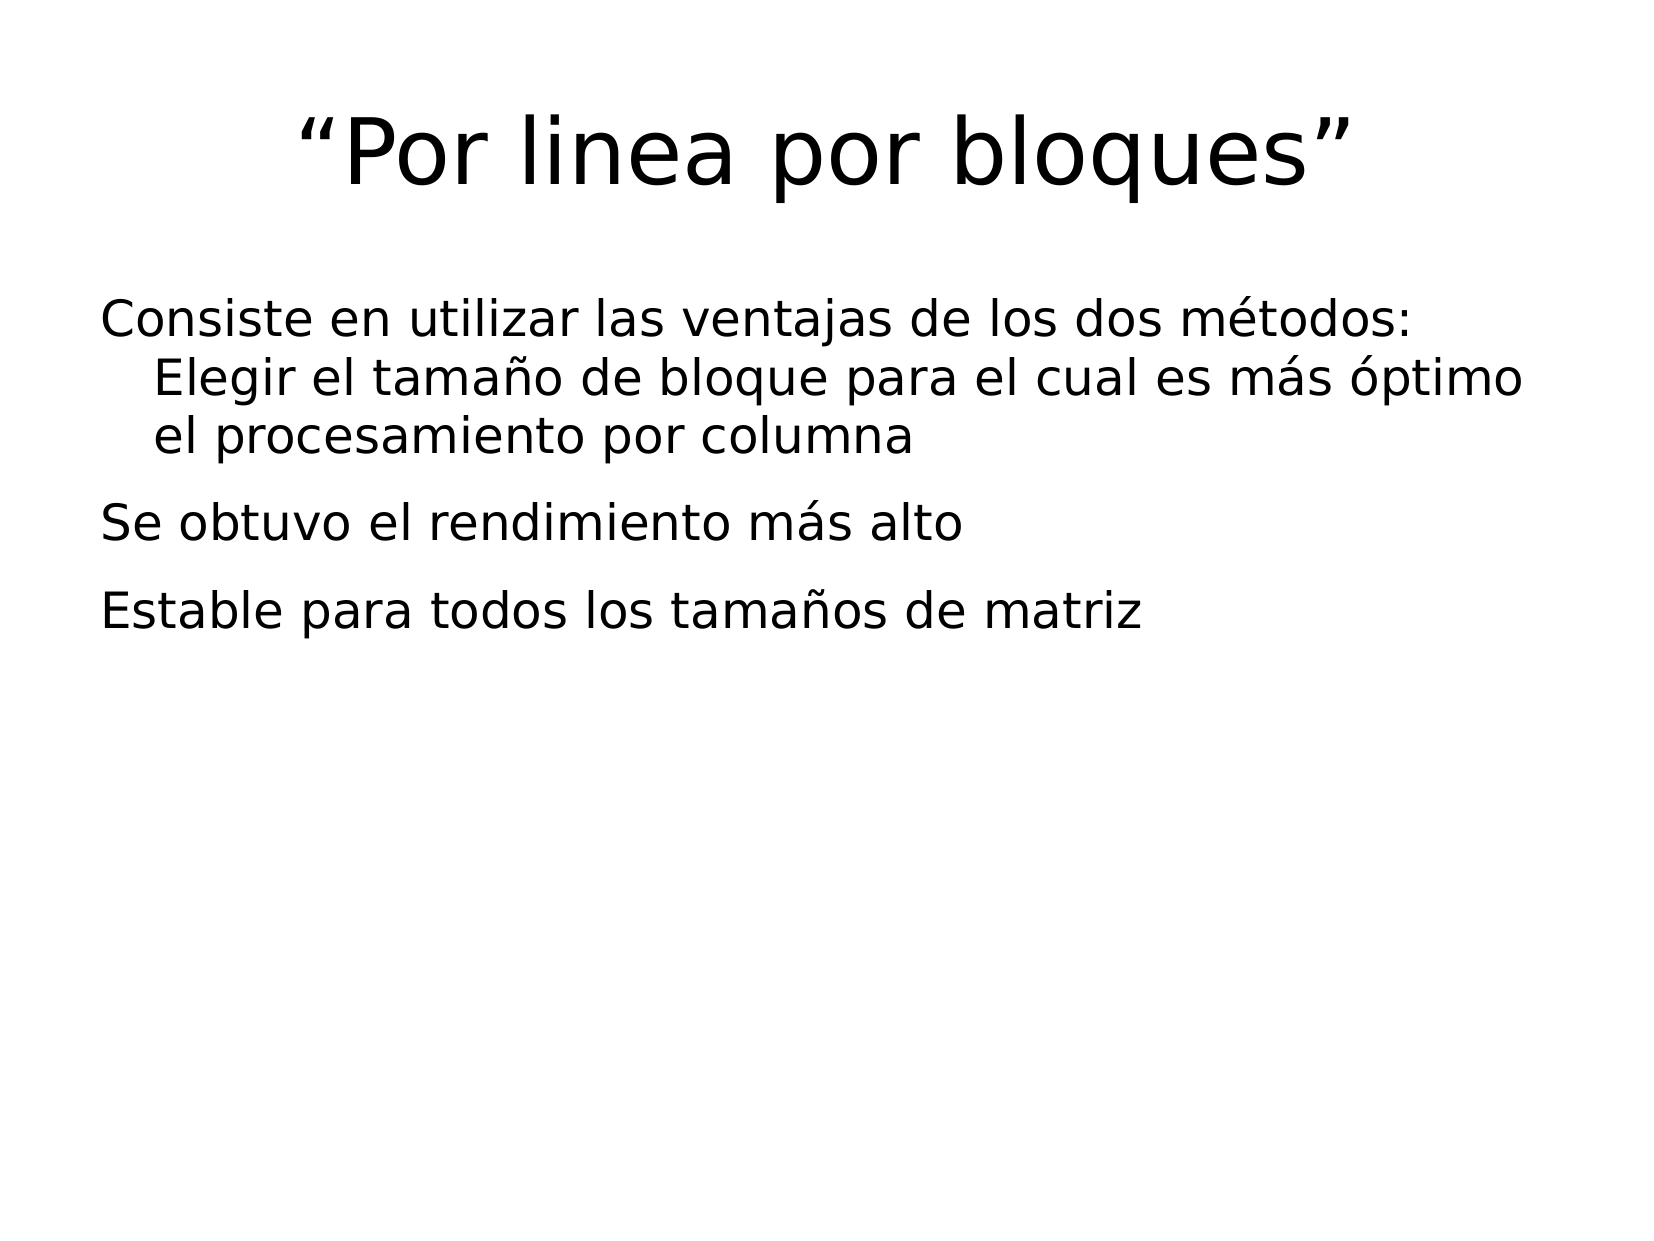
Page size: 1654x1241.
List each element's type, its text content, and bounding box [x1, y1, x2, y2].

list Consiste en utilizar las ventajas de los dos métodos: Elegir el tamaño de bloque para el cual es más óptimo el procesamiento por columna Se obtuvo el rendimiento más alto Estable para todos los tamaños de matriz [82, 290, 1571, 1094]
title “Por linea por bloques” [82, 49, 1571, 257]
